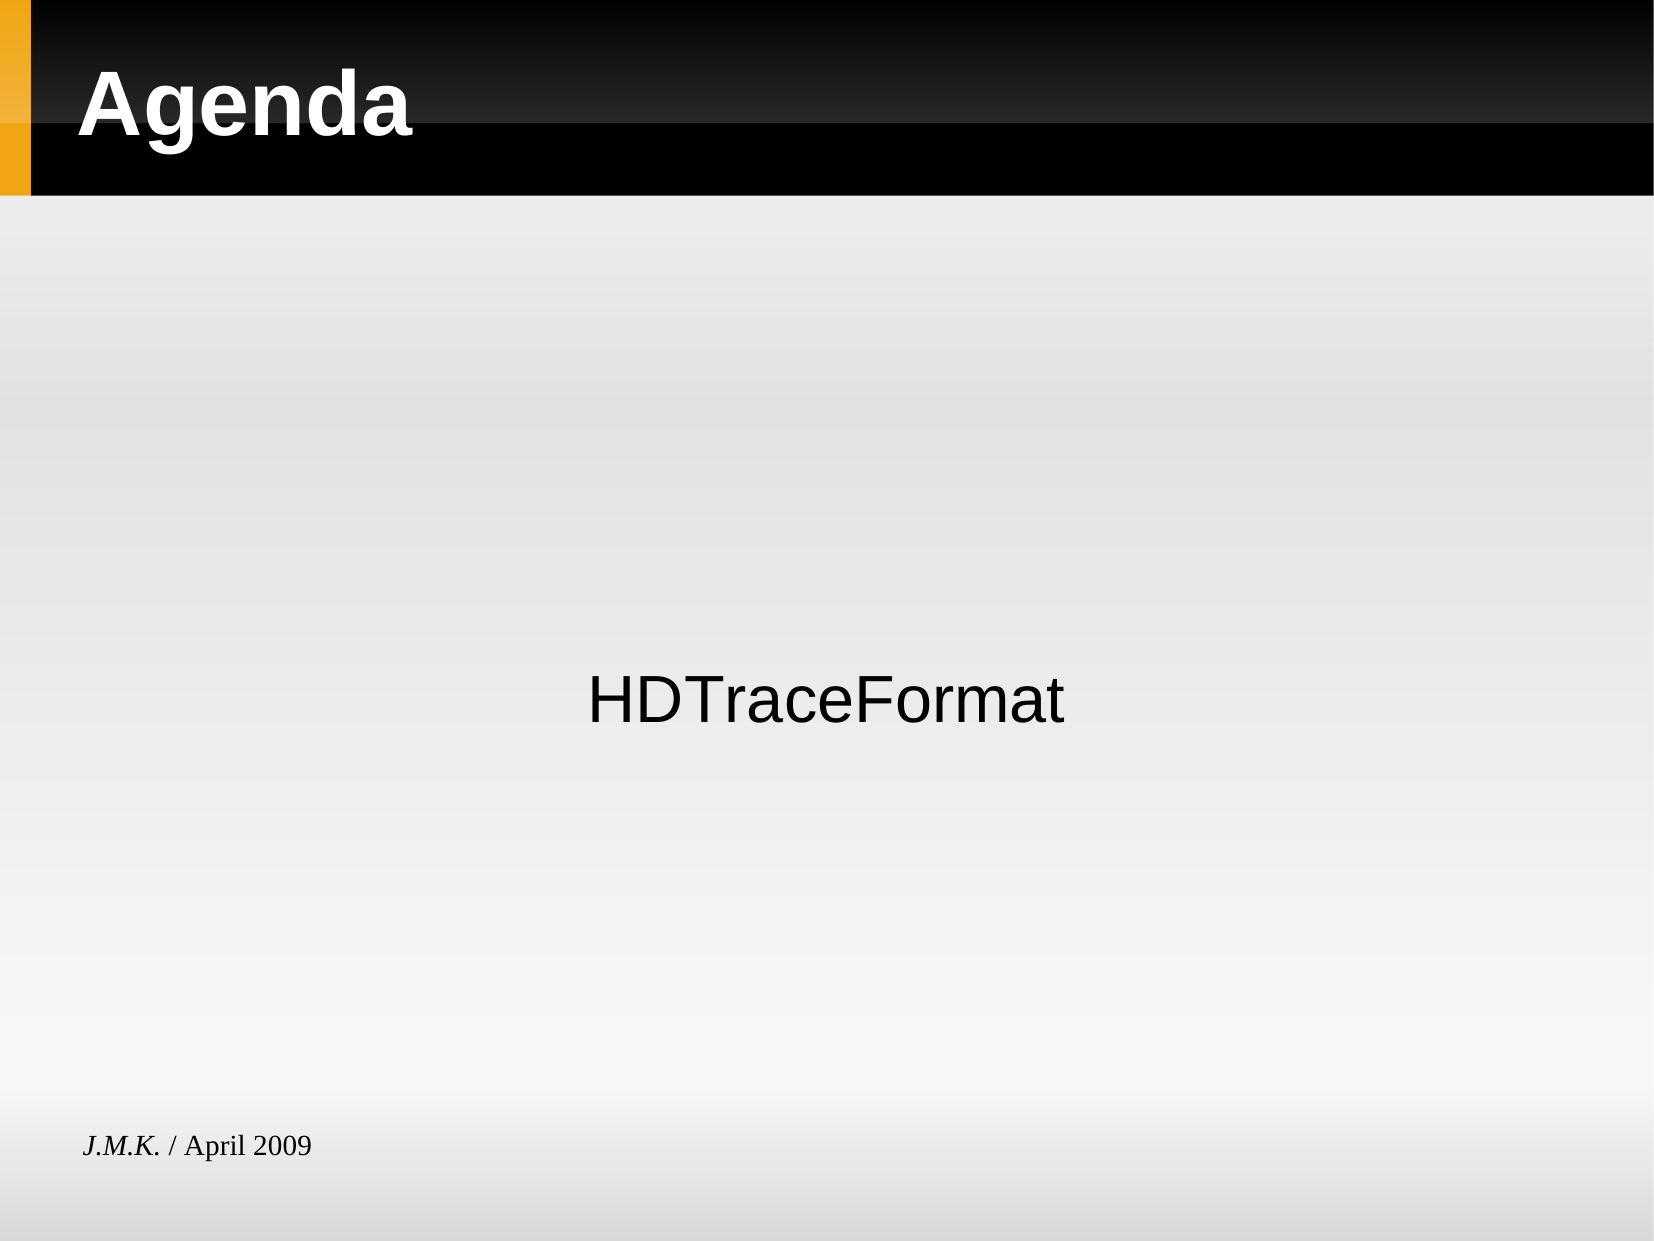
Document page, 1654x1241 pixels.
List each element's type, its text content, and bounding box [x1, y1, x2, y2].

title Agenda [76, 7, 1565, 200]
subtitle HDTraceFormat [82, 290, 1571, 1109]
picture [0, 0, 1654, 1241]
